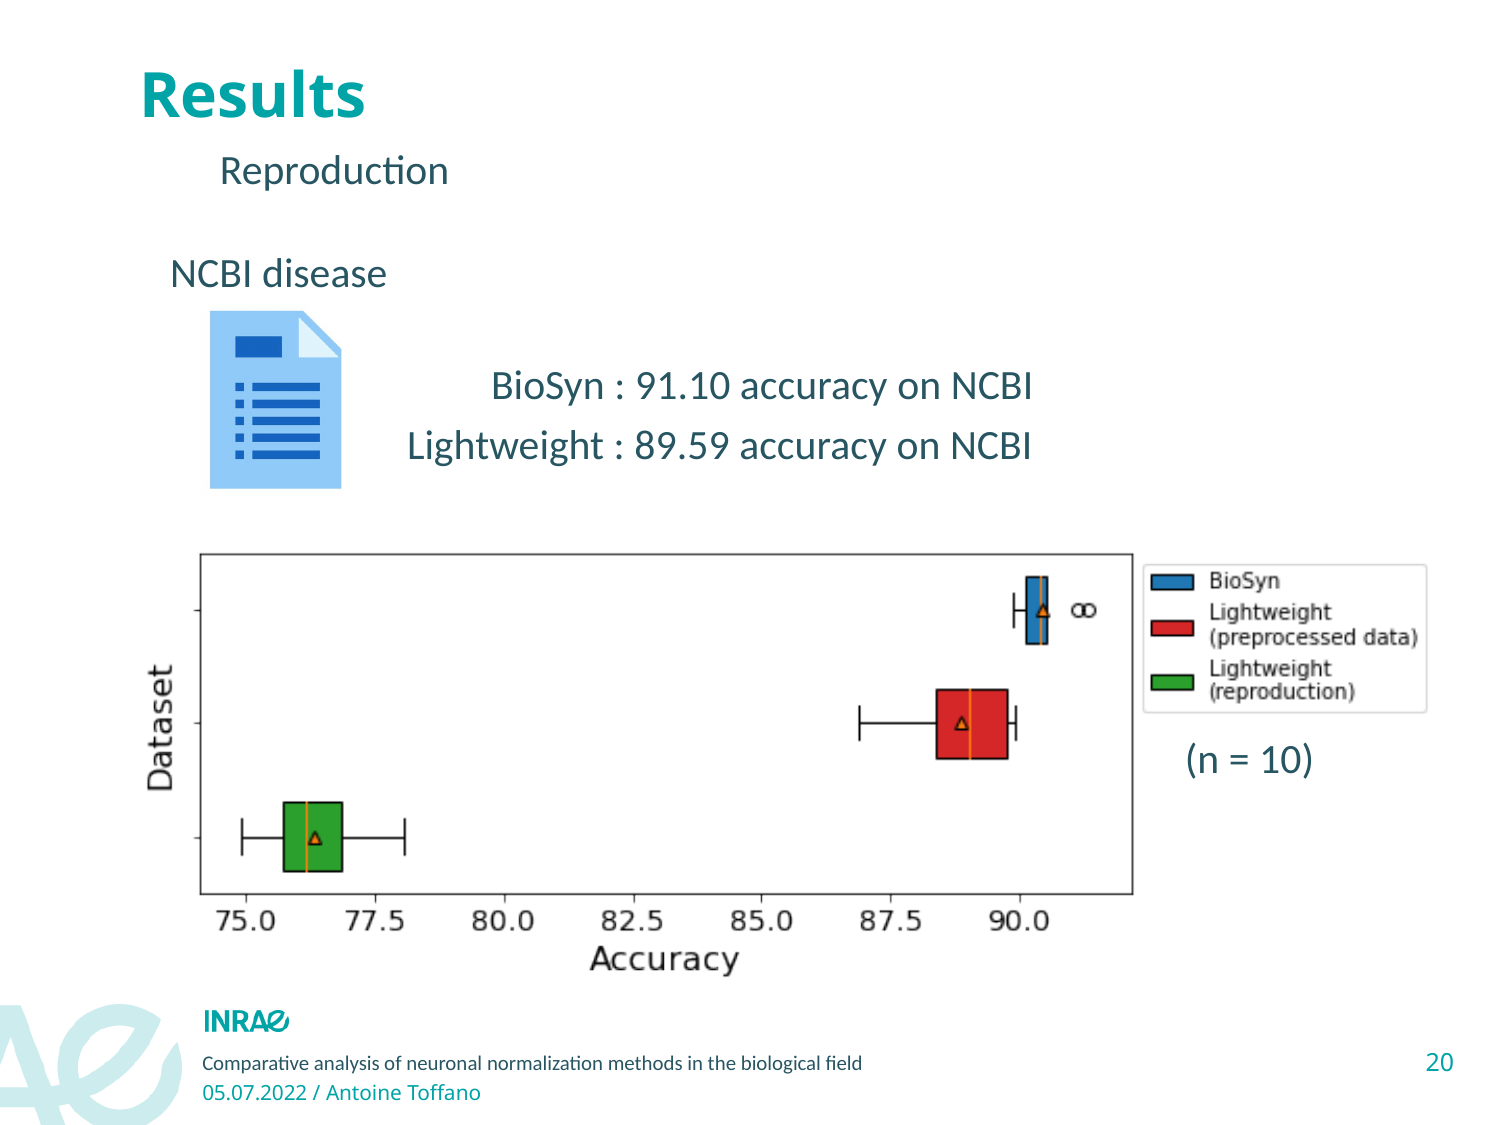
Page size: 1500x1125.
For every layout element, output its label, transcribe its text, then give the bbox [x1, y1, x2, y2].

text_box NCBI disease [155, 238, 471, 400]
text_box Lightweight : 89.59 accuracy on NCBI [392, 410, 1317, 475]
picture [131, 539, 1441, 992]
text_box BioSyn : 91.10 accuracy on NCBI [476, 350, 1257, 410]
text_box (n = 10) [1170, 735, 1411, 896]
text_box Results [139, 24, 1396, 170]
picture [0, 996, 328, 1125]
text_box Reproduction [205, 140, 1396, 253]
picture [176, 400, 342, 501]
